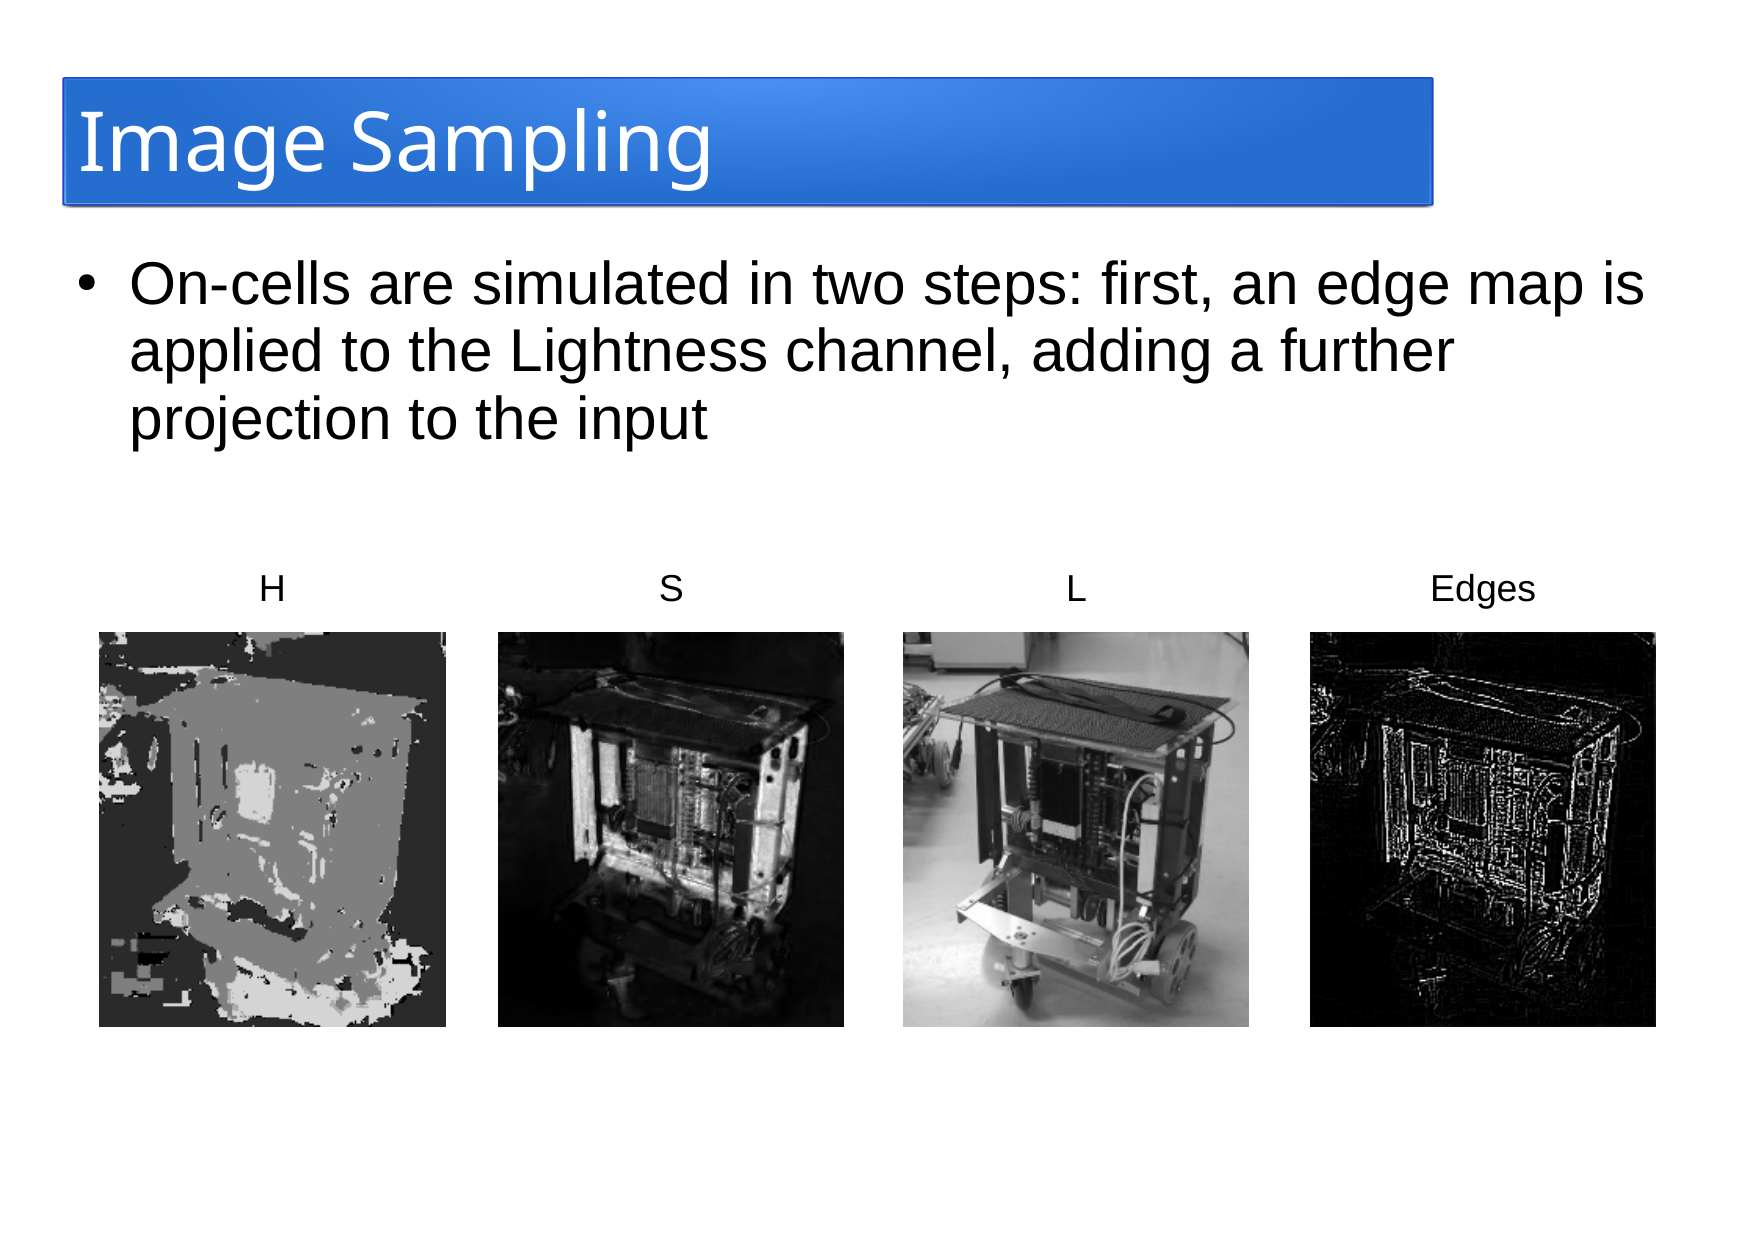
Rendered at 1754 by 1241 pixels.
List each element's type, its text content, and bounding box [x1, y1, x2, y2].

picture [498, 632, 844, 1027]
picture [99, 632, 446, 1027]
text_box H [195, 560, 350, 618]
list On-cells are simulated in two steps: first, an edge map is applied to the Lightness channel, adding a further projection to the input [58, 249, 1696, 461]
picture [903, 632, 1249, 1027]
text_box L [999, 560, 1154, 618]
text_box Edges [1406, 560, 1560, 618]
title Image Sampling [78, 80, 1429, 198]
picture [1310, 632, 1656, 1027]
picture [58, 77, 1439, 209]
text_box S [594, 560, 749, 618]
